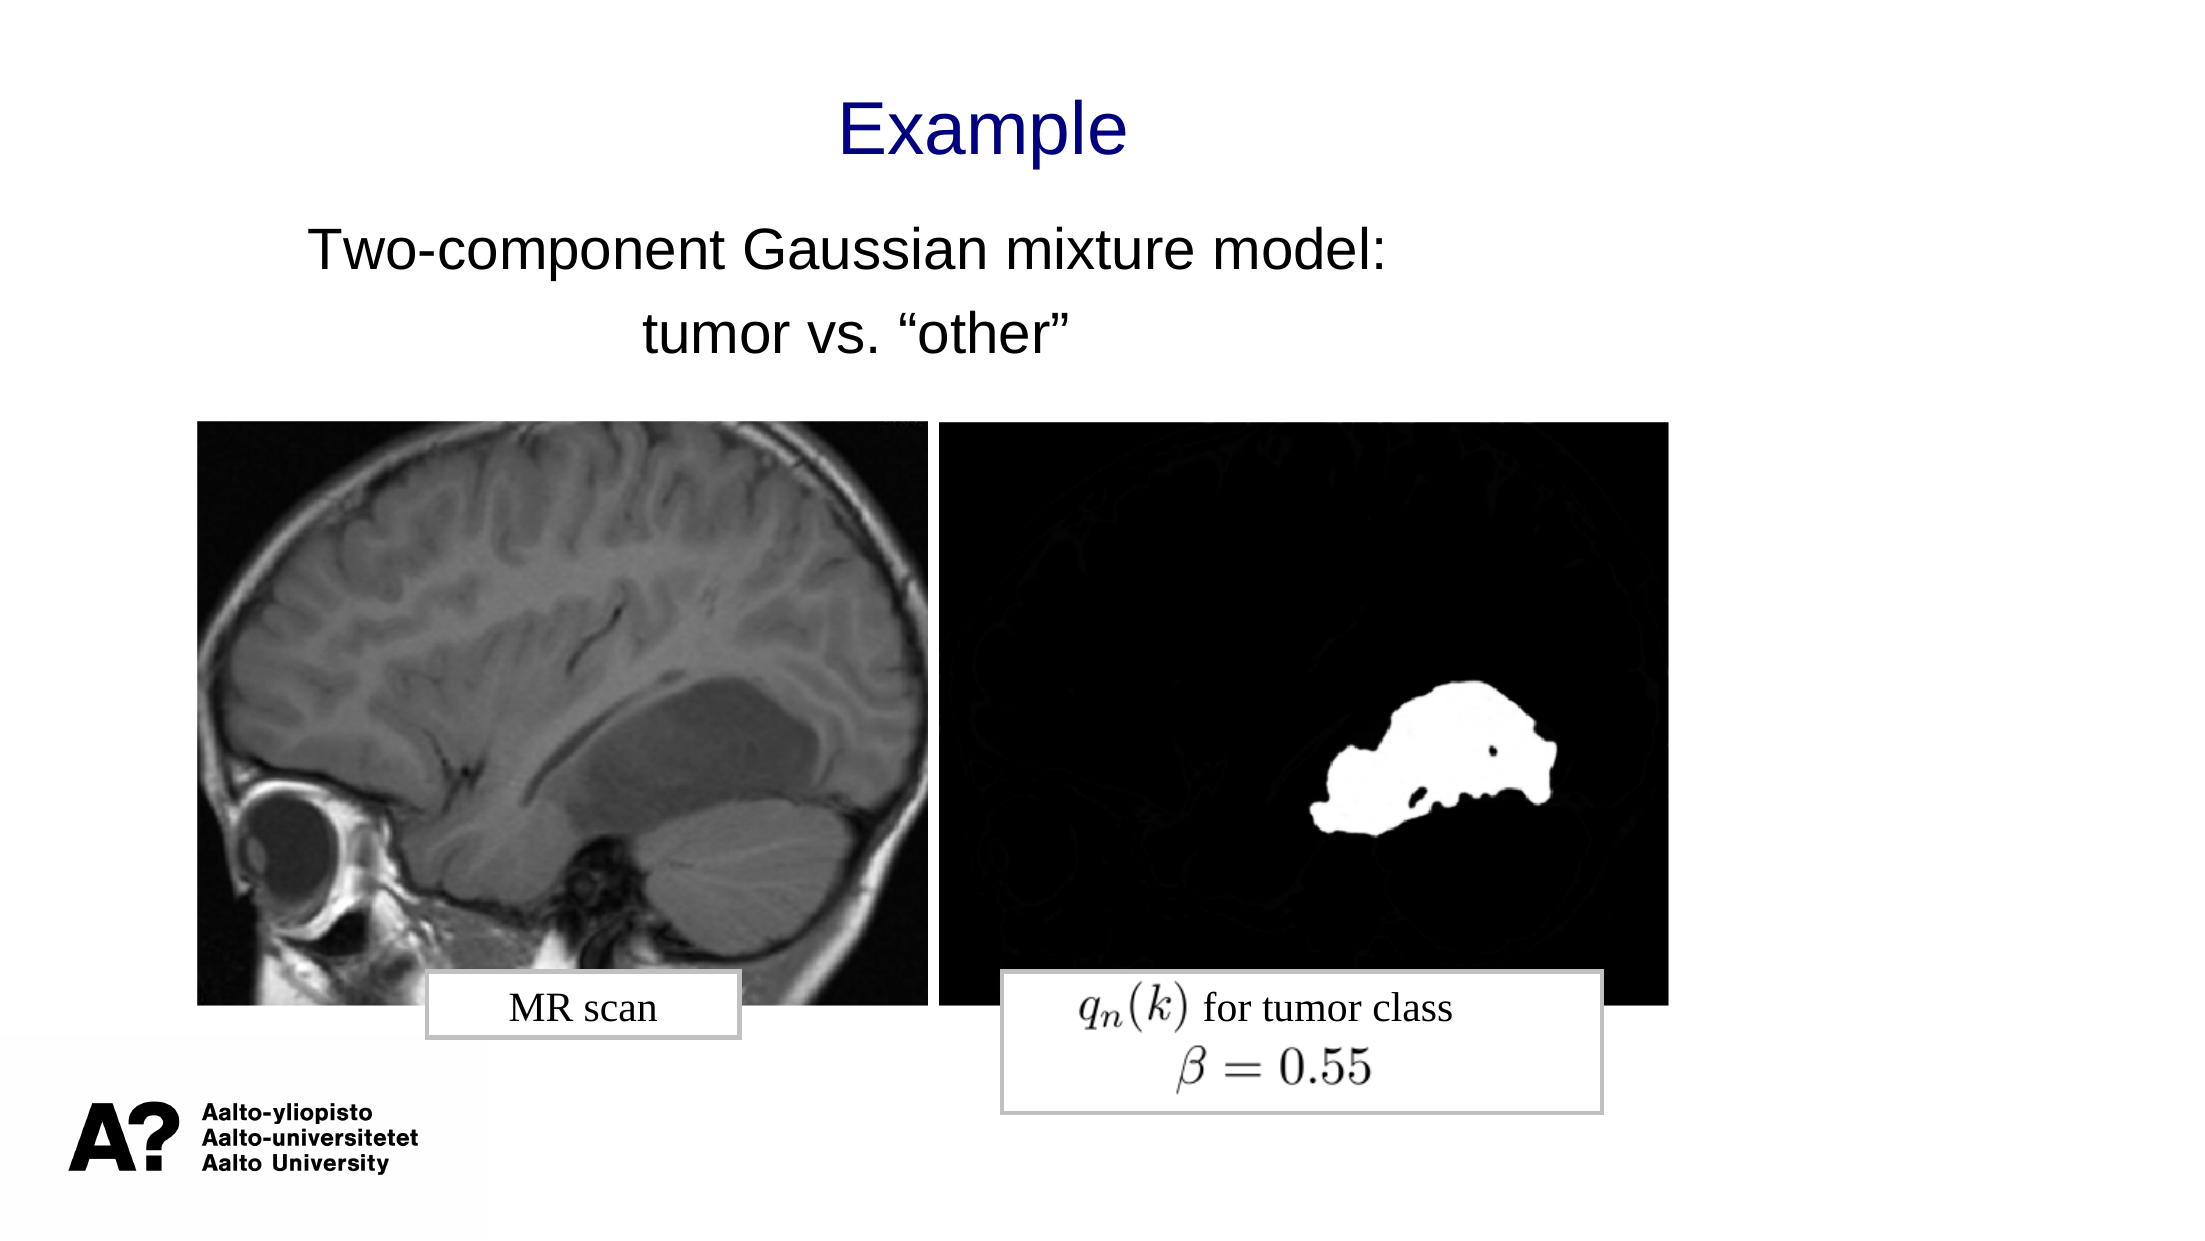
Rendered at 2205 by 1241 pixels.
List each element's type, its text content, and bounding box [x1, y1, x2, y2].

text_box Two-component Gaussian mixture model: tumor vs. “other” [293, 203, 1626, 523]
picture [1169, 1038, 1378, 1104]
picture [1075, 978, 1191, 1033]
title Example [326, 65, 1640, 179]
text_box MR scan [426, 971, 740, 1038]
picture [939, 421, 1670, 1007]
picture [196, 420, 928, 1007]
text_box for tumor class [1001, 971, 1603, 1113]
picture [0, 1035, 488, 1239]
